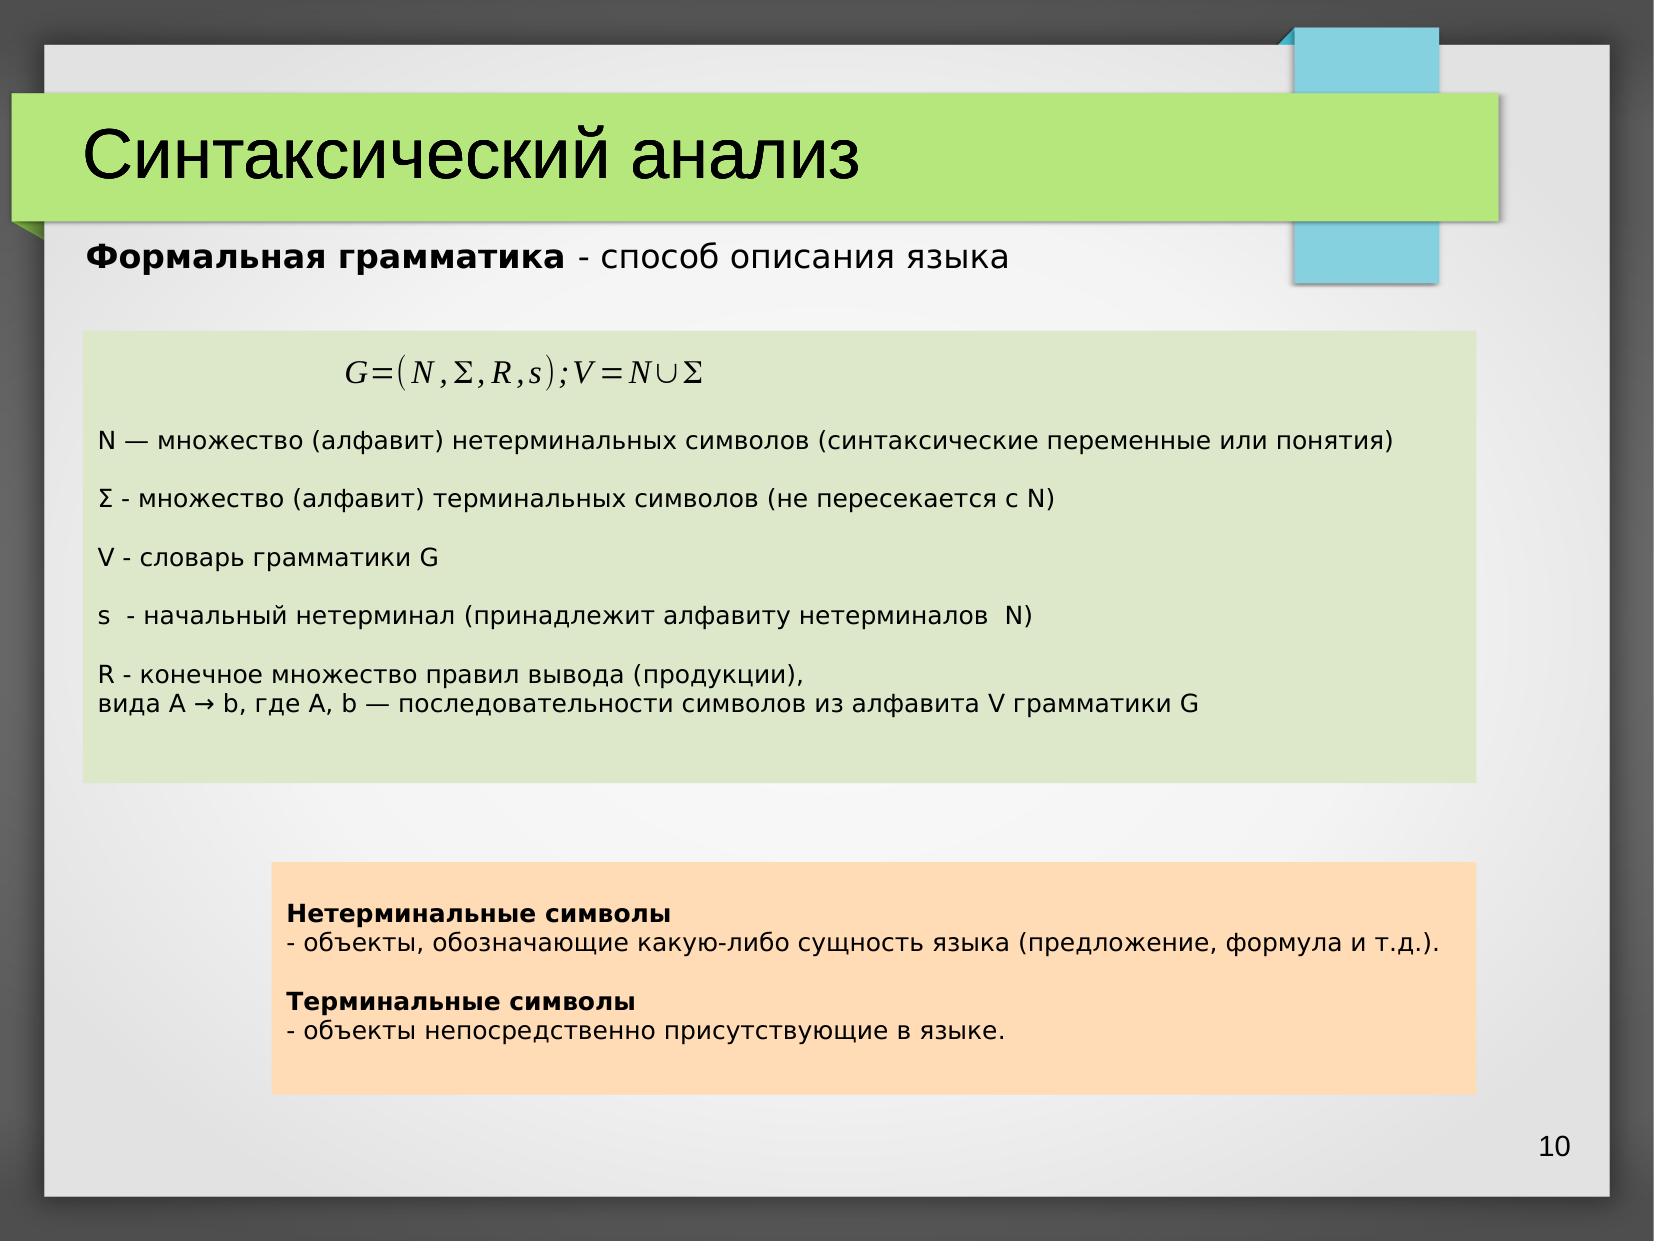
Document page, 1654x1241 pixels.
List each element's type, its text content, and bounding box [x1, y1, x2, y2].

chart [338, 354, 709, 395]
text_box N — множество (алфавит) нетерминальных символов (синтаксические переменные или понятия) Σ - множество (алфавит) терминальных символов (не пересекается с N) V - словарь грамматики G s - начальный нетерминал (принадлежит алфавиту нетерминалов N) R - конечное множество правил вывода (продукции), вида A → b, где A, b — последовательности символов из алфавита V грамматики G [82, 330, 1477, 784]
text_box Формальная грамматика - способ описания языка [70, 230, 1075, 296]
title Синтаксический анализ [82, 114, 993, 194]
text_box Нетерминальные символы - объекты, обозначающие какую-либо сущность языка (предложение, формула и т.д.). Терминальные символы - объекты непосредственно присутствующие в языке. [271, 862, 1477, 1095]
picture [0, 0, 1654, 1241]
